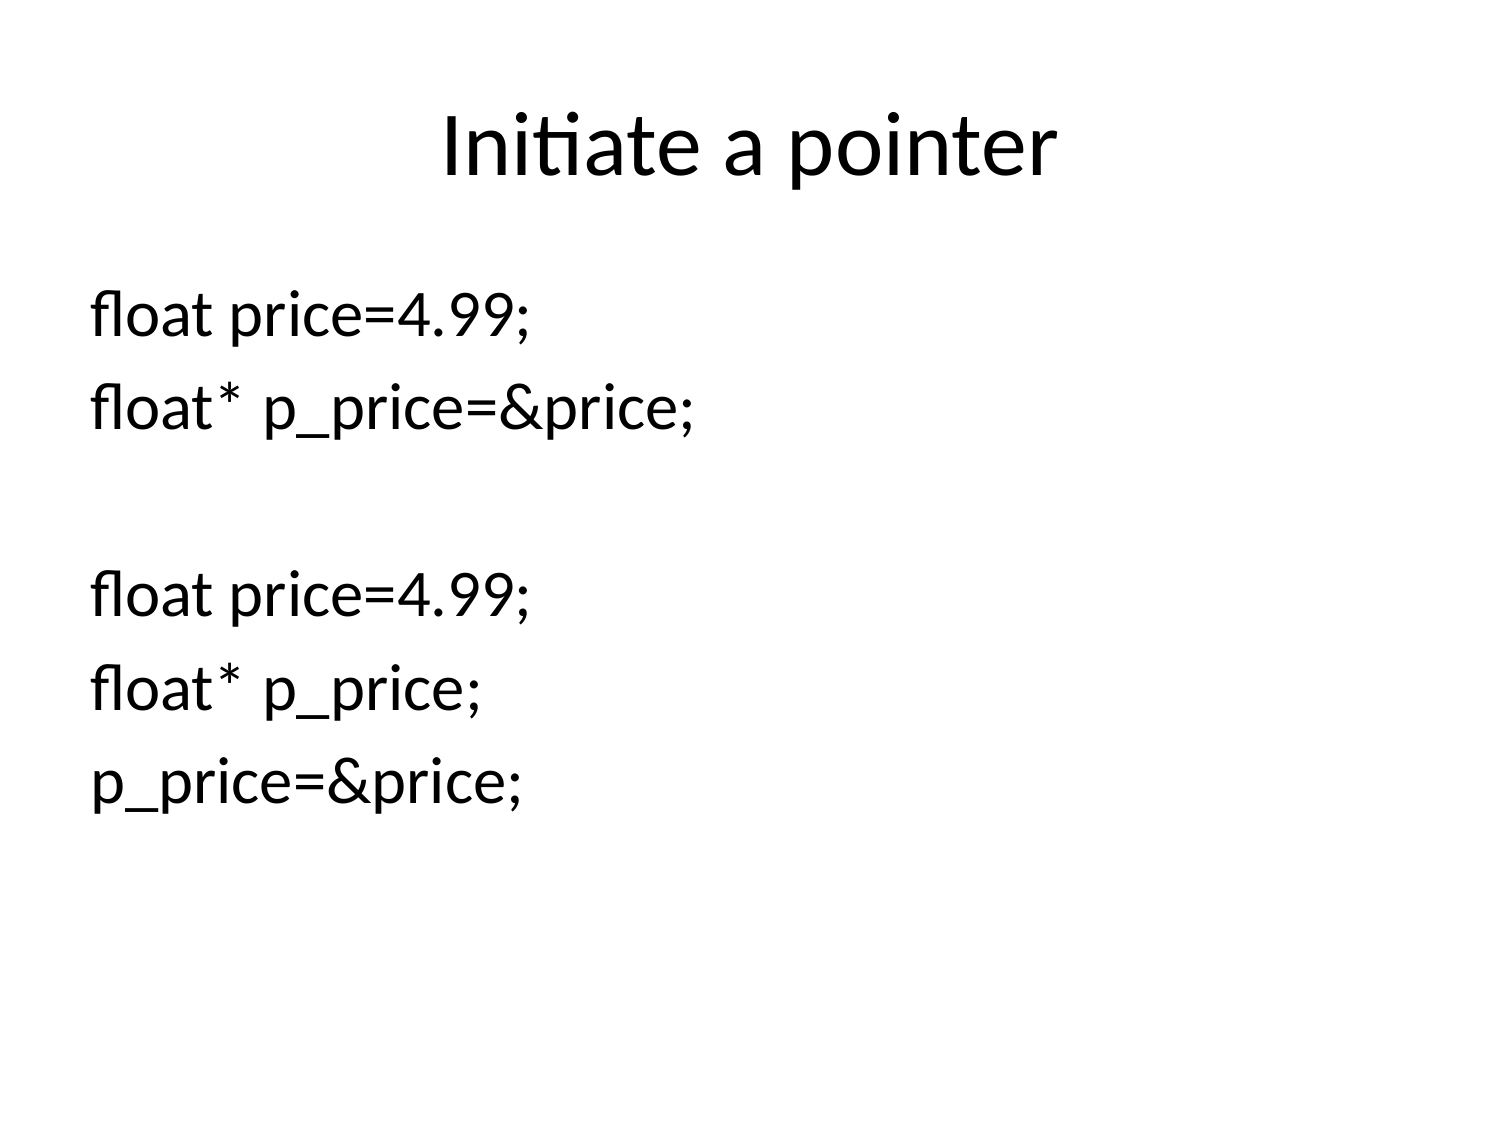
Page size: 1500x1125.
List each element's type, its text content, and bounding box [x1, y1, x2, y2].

list float price=4.99; float* p_price=&price; float price=4.99; float* p_price; p_price=&price; [75, 262, 1425, 1005]
title Initiate a pointer [75, 45, 1425, 233]
